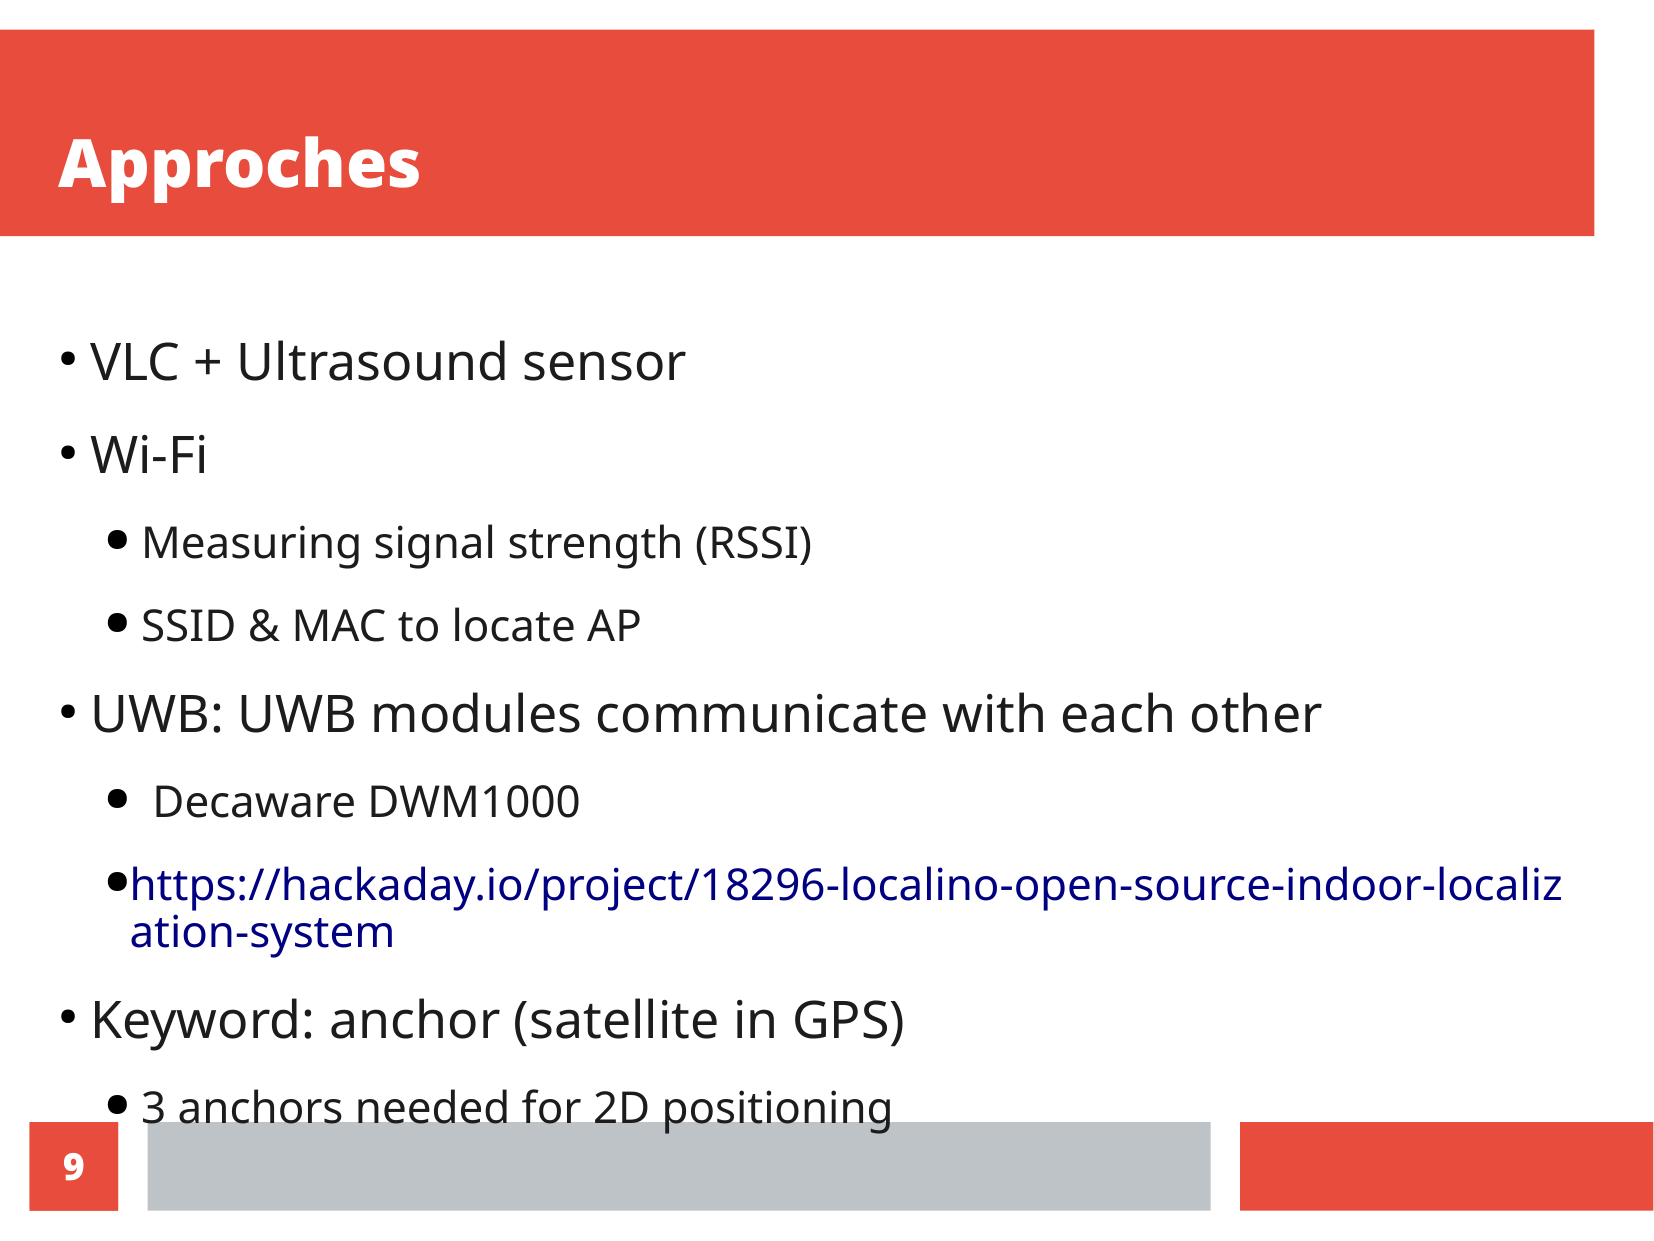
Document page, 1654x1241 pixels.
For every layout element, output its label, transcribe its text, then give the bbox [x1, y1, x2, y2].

title Approches [59, 59, 1595, 207]
list VLC + Ultrasound sensor Wi-Fi Measuring signal strength (RSSI) SSID & MAC to locate AP UWB: UWB modules communicate with each other Decaware DWM1000 https://hackaday.io/project/18296-localino-open-source-indoor-localization-system Keyword: anchor (satellite in GPS) 3 anchors needed for 2D positioning [59, 324, 1565, 1093]
